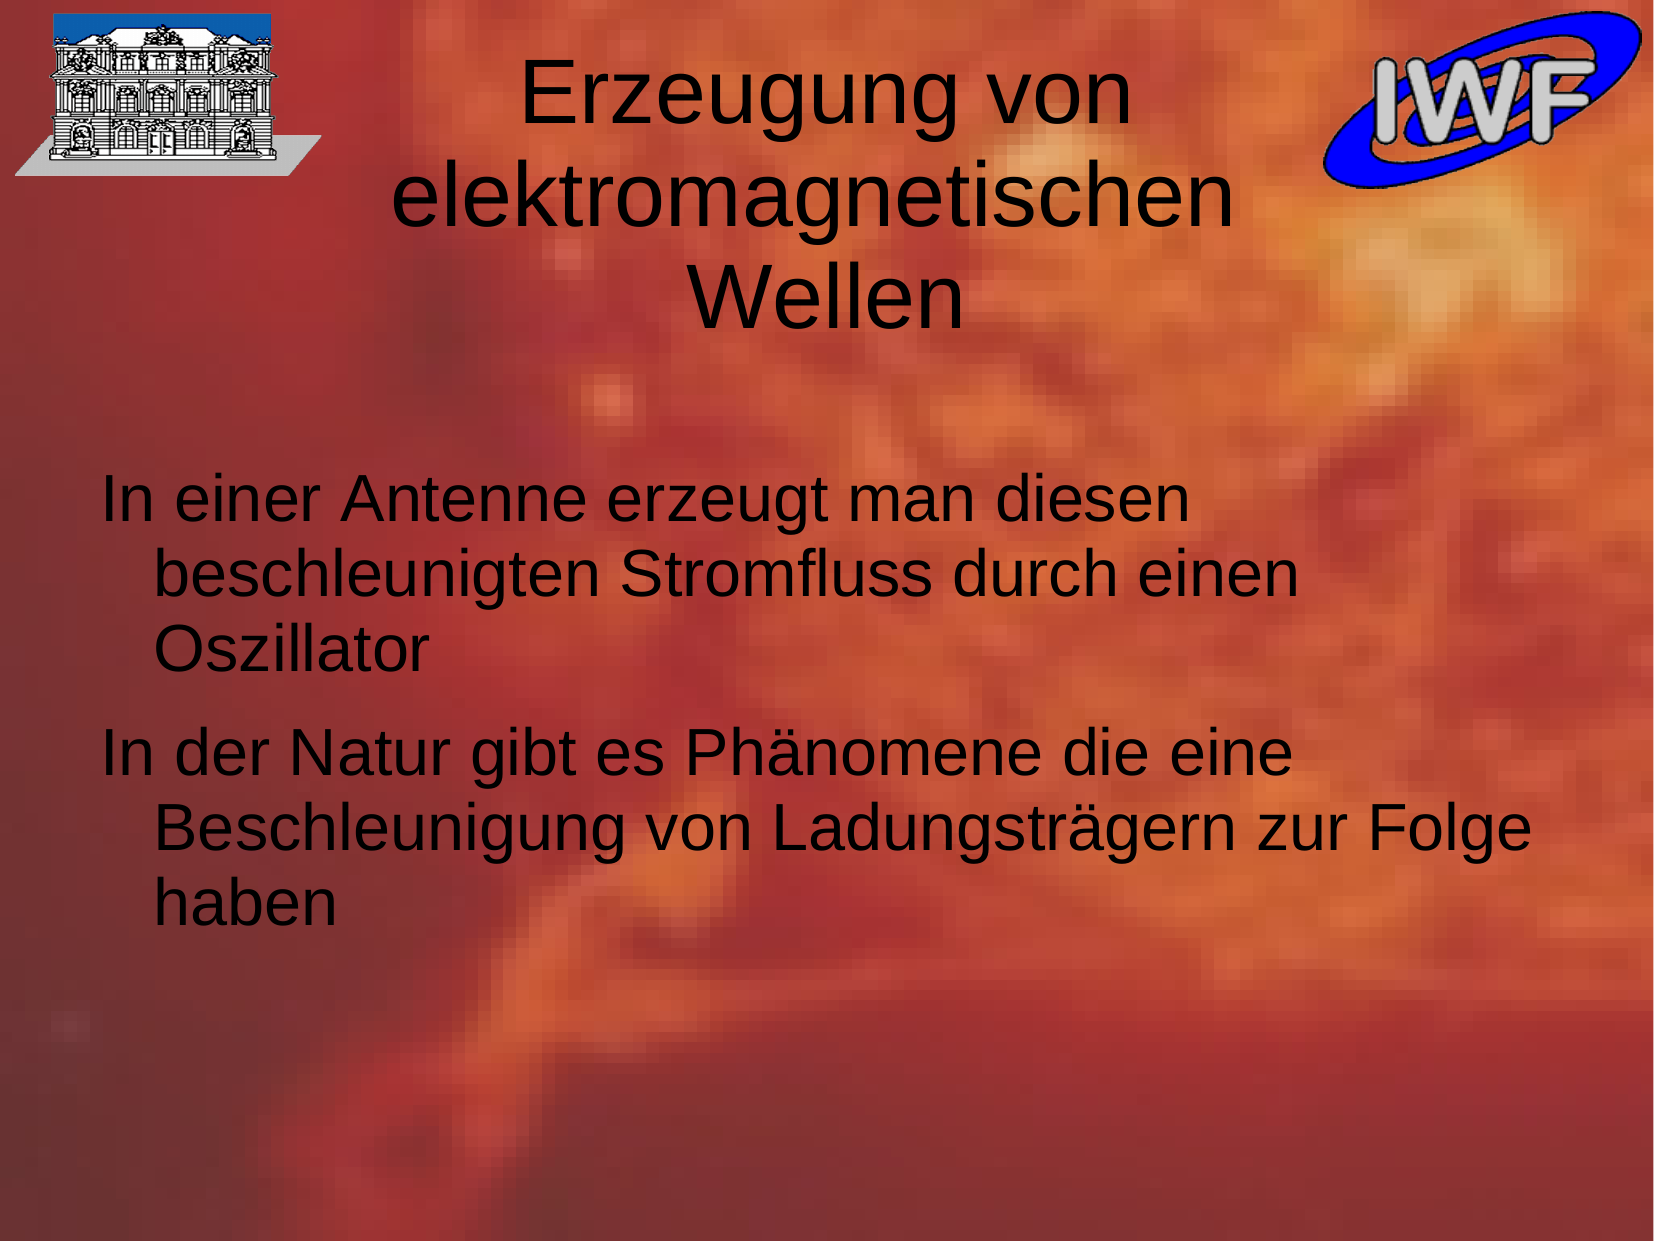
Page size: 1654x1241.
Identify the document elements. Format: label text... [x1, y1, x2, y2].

title Erzeugung von elektromagnetischen Wellen [82, 40, 1571, 349]
list In einer Antenne erzeugt man diesen beschleunigten Stromfluss durch einen Oszillator In der Natur gibt es Phänomene die eine Beschleunigung von Ladungsträgern zur Folge haben [82, 461, 1571, 1241]
picture [0, 0, 1654, 1241]
